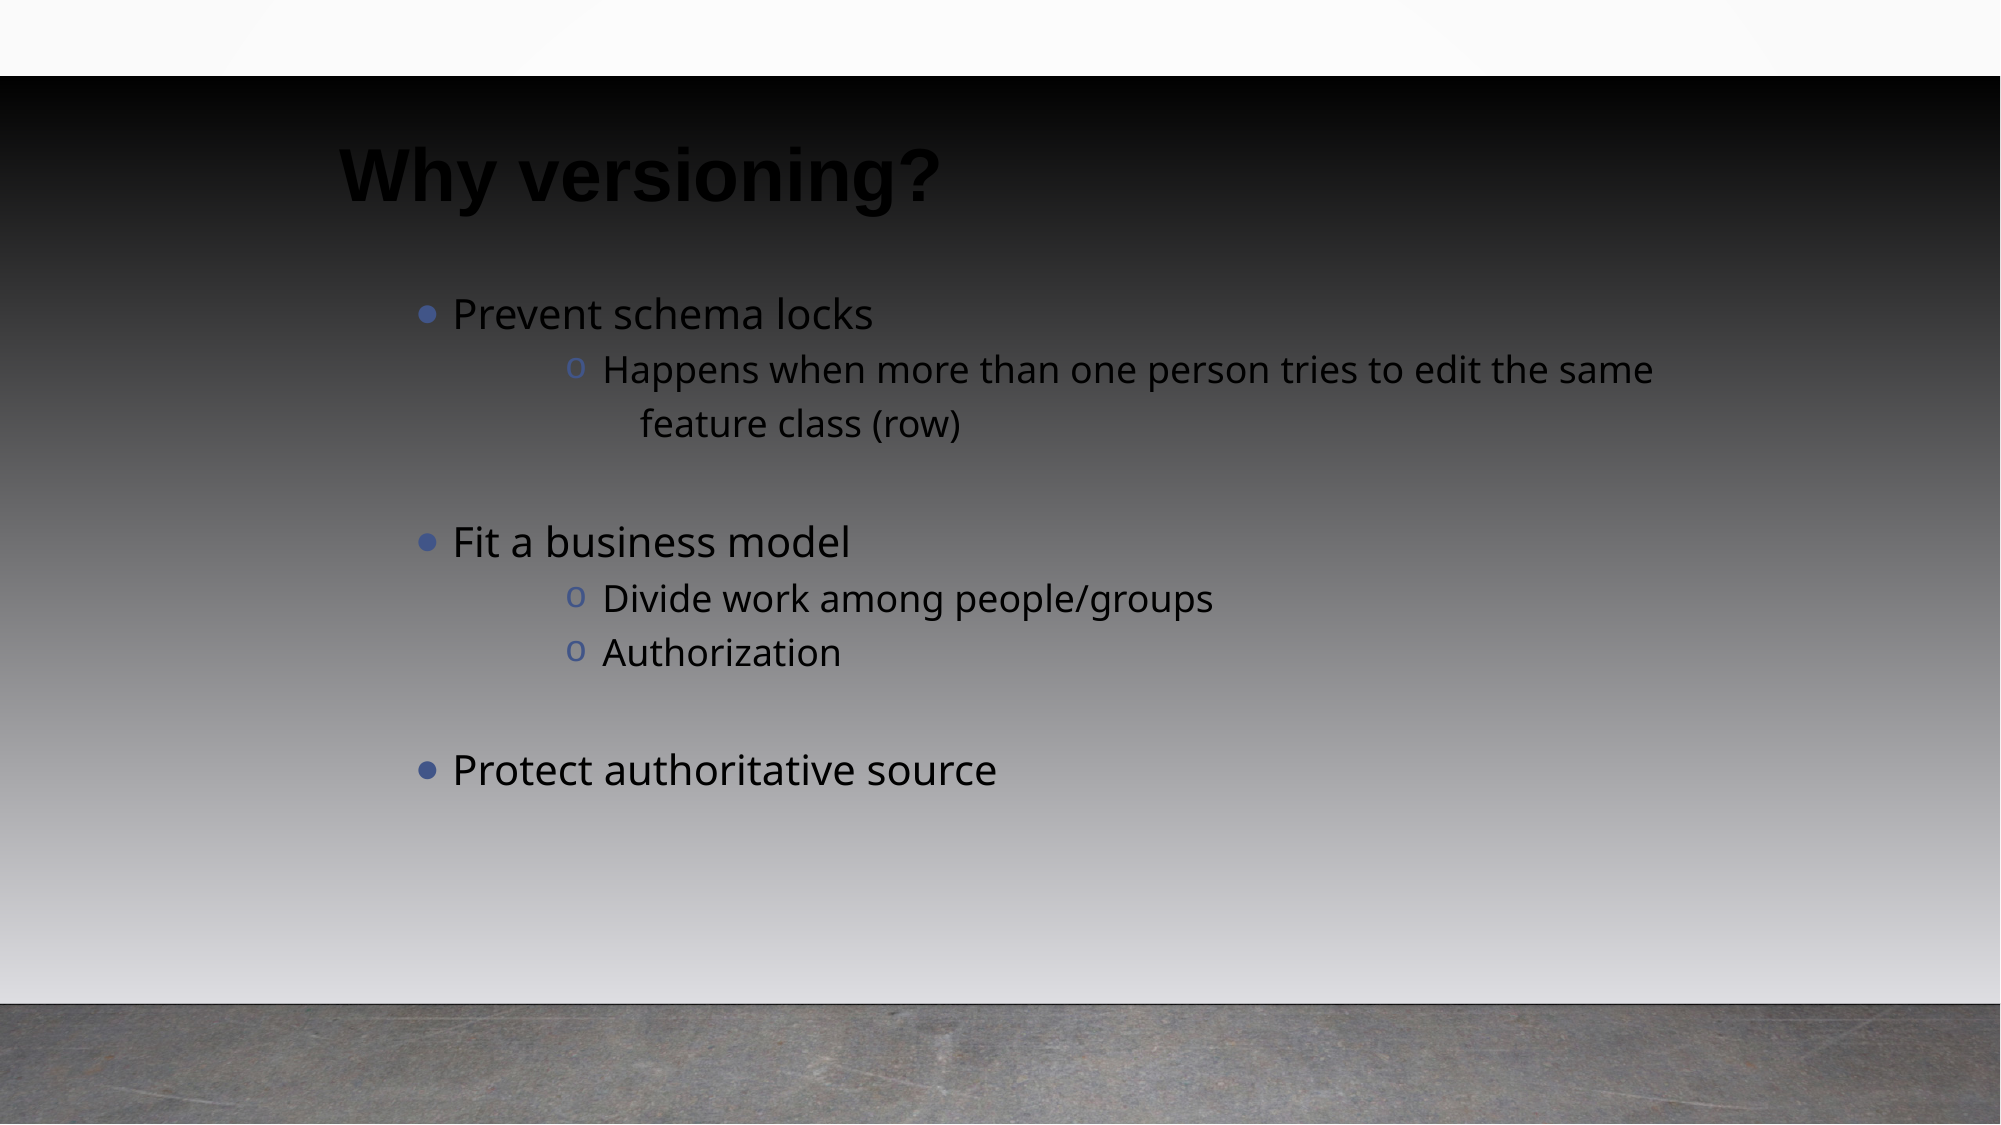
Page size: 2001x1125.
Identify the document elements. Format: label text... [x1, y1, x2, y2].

title Why versioning? [324, 45, 1675, 233]
list Prevent schema locks Happens when more than one person tries to edit the same feature class (row) Fit a business model Divide work among people/groups Authorization Protect authoritative source [324, 262, 1675, 1078]
